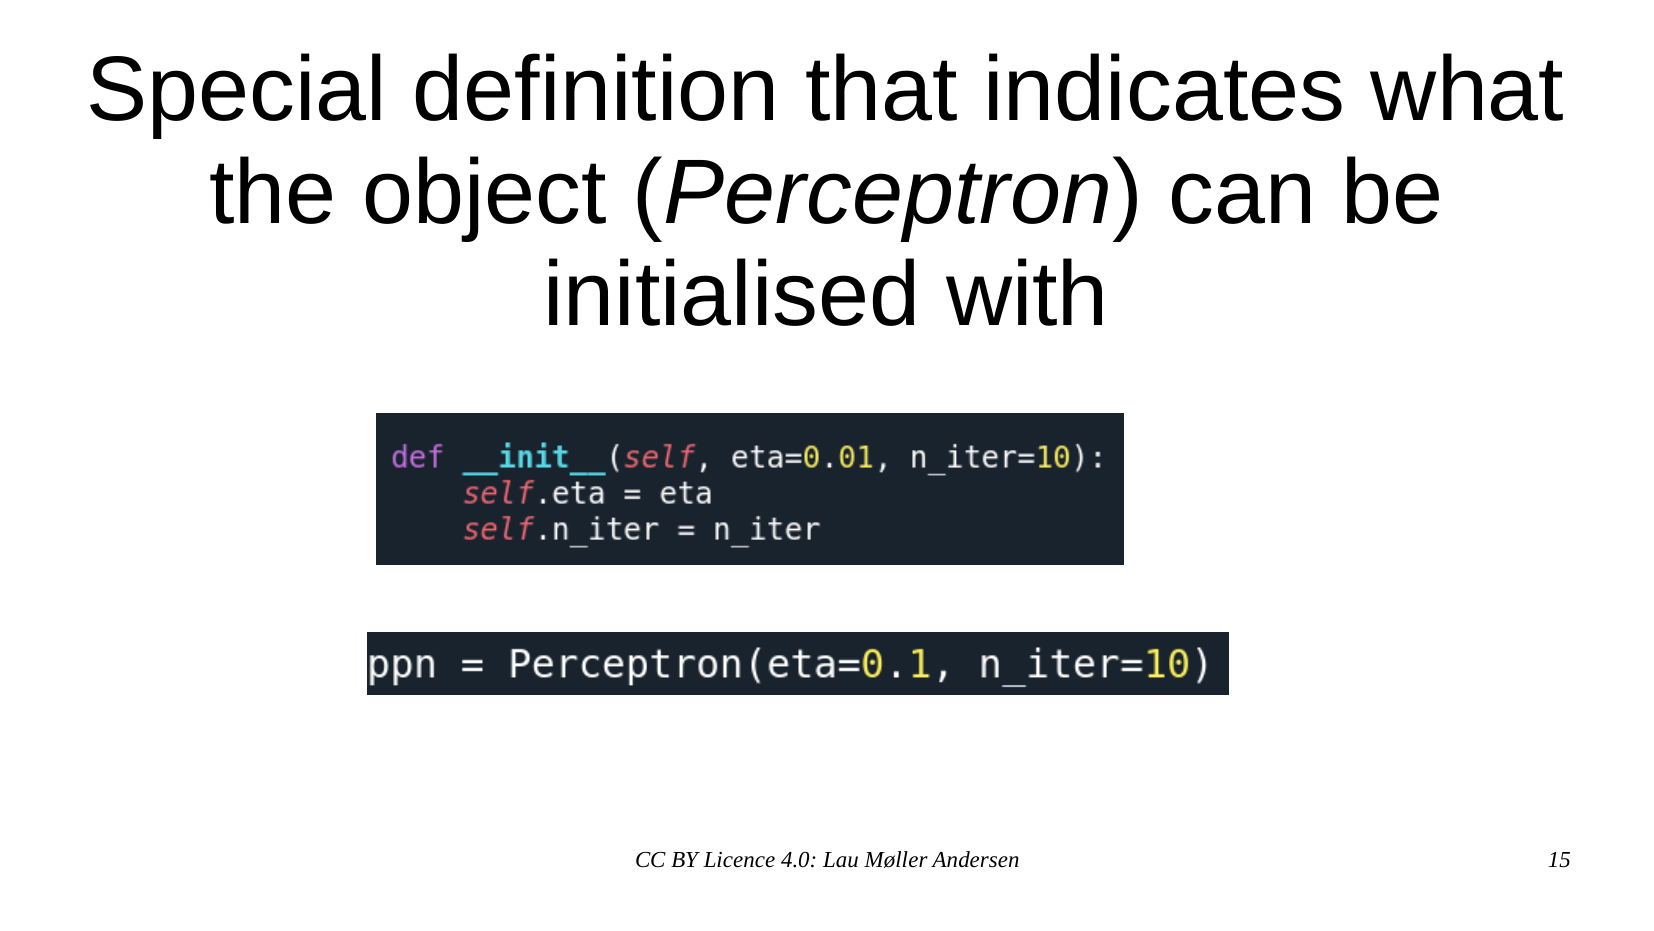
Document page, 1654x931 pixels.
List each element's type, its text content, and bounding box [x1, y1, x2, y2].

title Special definition that indicates what the object (Perceptron) can be initialised with [82, 37, 1571, 346]
picture [376, 413, 1124, 565]
picture [367, 632, 1229, 695]
